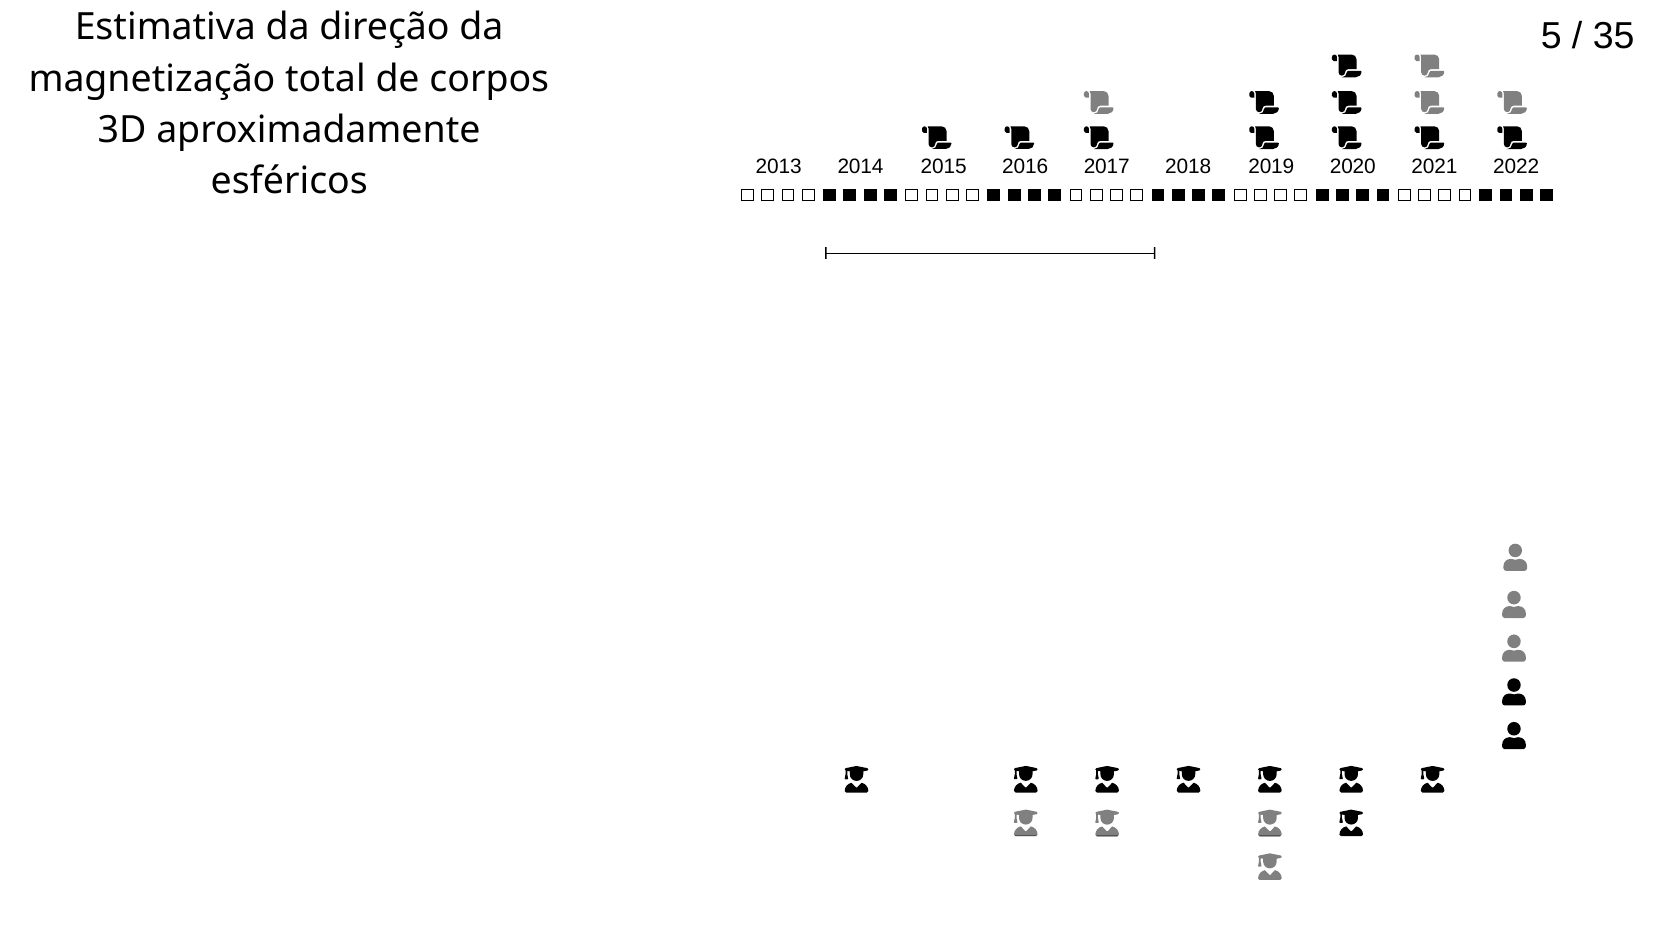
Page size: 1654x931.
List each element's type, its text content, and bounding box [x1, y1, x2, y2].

text_box [1130, 189, 1143, 201]
text_box [761, 189, 774, 201]
text_box [1500, 189, 1512, 201]
picture [1004, 124, 1035, 151]
text_box [1008, 189, 1021, 201]
picture [1176, 765, 1201, 793]
text_box 2020 [1315, 147, 1391, 186]
text_box [823, 189, 836, 201]
text_box [1013, 806, 1040, 836]
text_box [926, 189, 938, 201]
text_box 2014 [822, 147, 899, 186]
picture [1497, 124, 1527, 151]
text_box [905, 189, 918, 201]
text_box [1501, 590, 1528, 619]
text_box [1257, 806, 1284, 836]
text_box [1336, 189, 1349, 201]
picture [1502, 678, 1526, 706]
picture [1083, 124, 1114, 151]
text_box [1172, 189, 1185, 201]
text_box [1090, 189, 1103, 201]
picture [1331, 124, 1362, 151]
text_box [946, 189, 959, 201]
text_box [1192, 189, 1205, 201]
text_box [1413, 46, 1446, 82]
text_box [1438, 189, 1451, 201]
text_box [1254, 189, 1267, 201]
text_box 2013 [740, 147, 817, 186]
text_box 2019 [1233, 147, 1310, 186]
text_box [1377, 189, 1389, 201]
picture [1095, 766, 1119, 793]
text_box 2022 [1478, 147, 1555, 186]
text_box [1152, 189, 1164, 201]
text_box 2016 [987, 147, 1064, 186]
text_box [741, 189, 754, 201]
picture [1339, 765, 1364, 793]
text_box [1234, 189, 1247, 201]
text_box 2017 [1068, 147, 1145, 186]
text_box [1274, 189, 1287, 201]
picture [844, 766, 869, 793]
text_box [1540, 189, 1553, 201]
text_box [1520, 189, 1533, 201]
text_box [1501, 634, 1528, 663]
picture [1339, 809, 1364, 837]
text_box <number> / 35 [1375, 0, 1654, 71]
picture [1502, 721, 1526, 750]
text_box [1212, 189, 1225, 201]
text_box [1316, 189, 1329, 201]
text_box Estimativa da direção da magnetização total de corpos 3D aproximadamente esféricos [11, 39, 567, 165]
text_box [1413, 83, 1446, 119]
picture [1331, 52, 1362, 79]
picture [922, 124, 952, 151]
text_box [1257, 851, 1284, 880]
picture [1249, 89, 1279, 116]
text_box [966, 189, 979, 201]
picture [1013, 765, 1038, 793]
picture [1249, 124, 1279, 151]
text_box [1356, 189, 1369, 201]
text_box [1398, 189, 1411, 201]
text_box [782, 189, 794, 201]
text_box [802, 189, 815, 201]
picture [1420, 766, 1445, 793]
text_box [1083, 83, 1115, 119]
picture [1331, 89, 1362, 116]
text_box [1048, 189, 1061, 201]
picture [1414, 124, 1445, 151]
text_box 2021 [1396, 147, 1473, 186]
text_box [1110, 189, 1123, 201]
text_box [884, 189, 897, 201]
text_box [1070, 189, 1082, 201]
text_box [1496, 83, 1529, 119]
text_box [1028, 189, 1041, 201]
text_box [1093, 806, 1120, 836]
picture [1258, 766, 1282, 793]
text_box [1479, 189, 1492, 201]
text_box [843, 189, 856, 201]
text_box [1418, 189, 1431, 201]
text_box [987, 189, 1000, 201]
text_box 2015 [905, 147, 982, 186]
text_box 2018 [1150, 147, 1227, 186]
text_box [1502, 542, 1529, 572]
text_box [1459, 189, 1471, 201]
text_box [864, 189, 877, 201]
text_box [1294, 189, 1307, 201]
